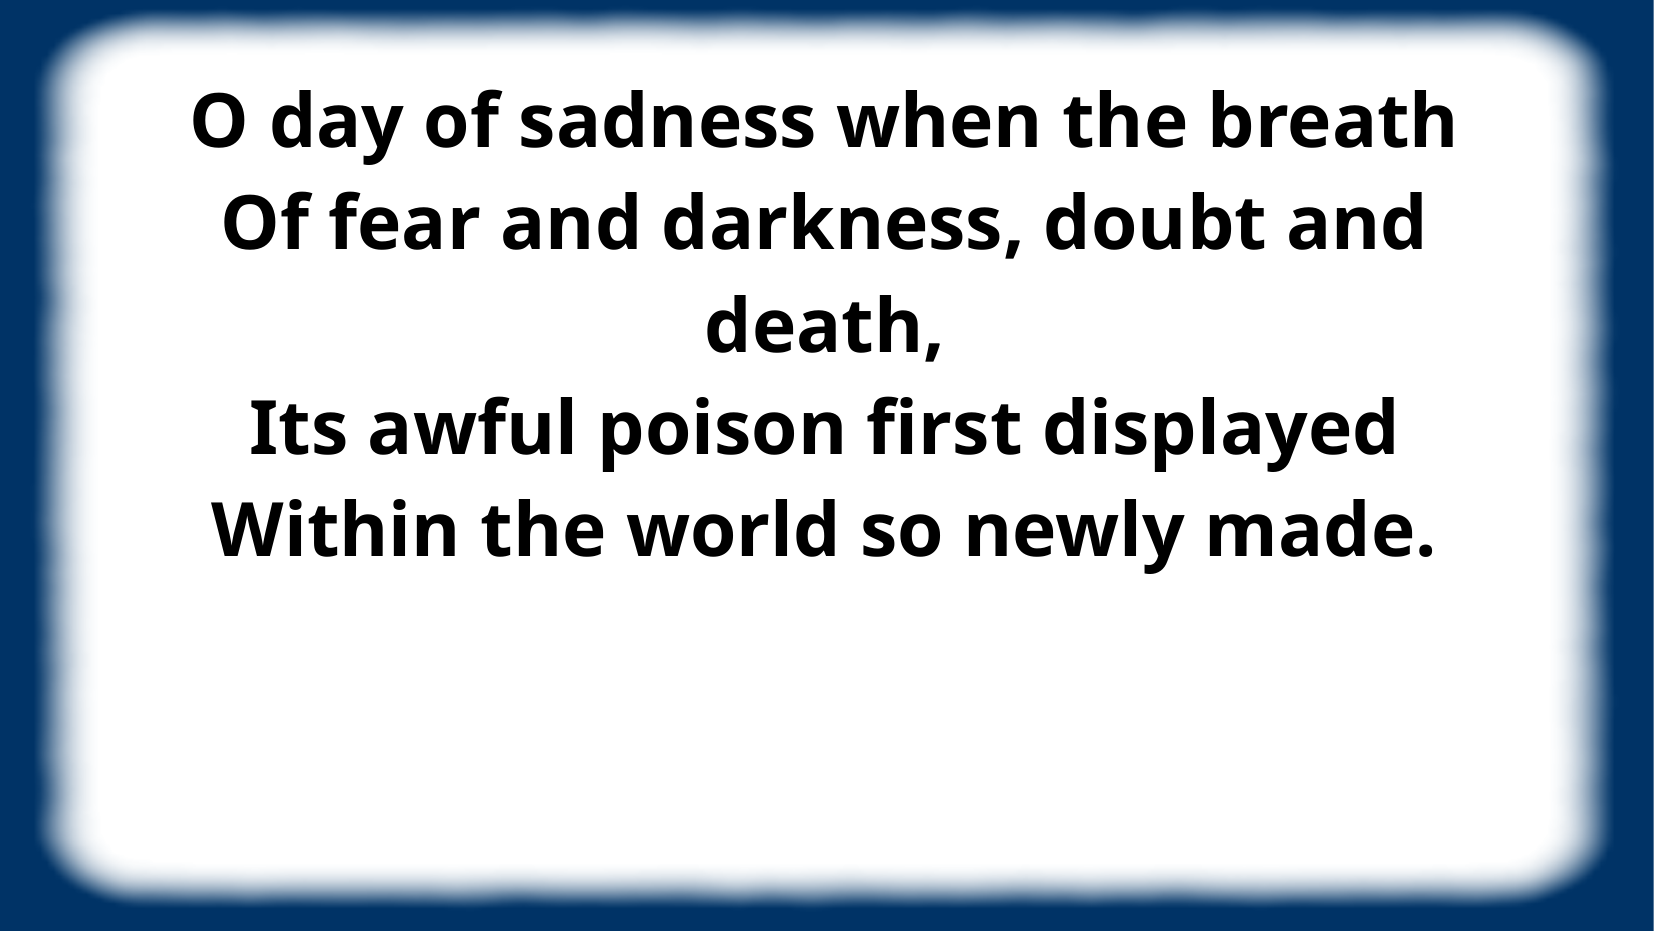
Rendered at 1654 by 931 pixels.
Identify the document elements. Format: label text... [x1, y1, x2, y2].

text_box O day of sadness when the breath Of fear and darkness, doubt and death, Its awful poison first displayed Within the world so newly made. [90, 60, 1561, 475]
picture [0, 0, 1654, 931]
